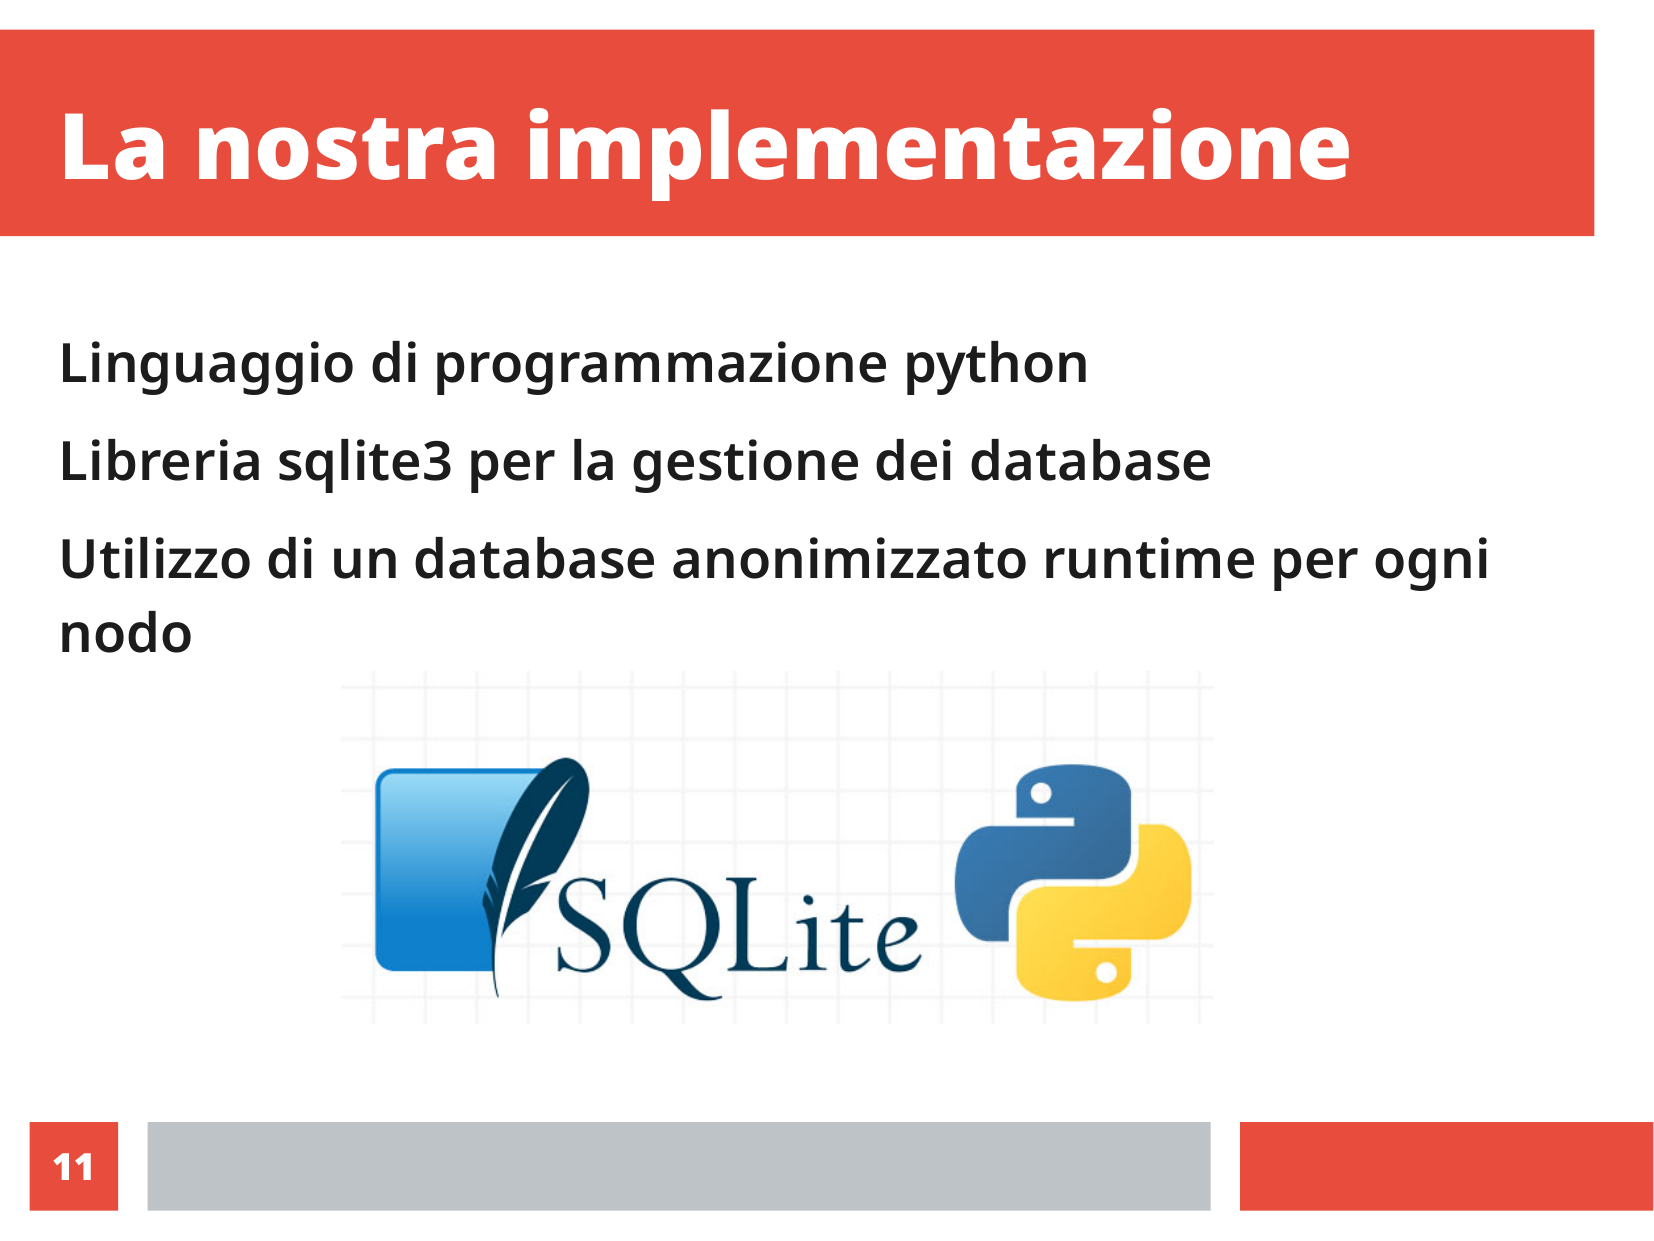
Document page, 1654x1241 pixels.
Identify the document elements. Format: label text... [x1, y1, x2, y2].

list Linguaggio di programmazione python Libreria sqlite3 per la gestione dei database Utilizzo di un database anonimizzato runtime per ogni nodo [59, 324, 1565, 1093]
title La nostra implementazione [59, 59, 1595, 207]
picture [341, 671, 1214, 1024]
